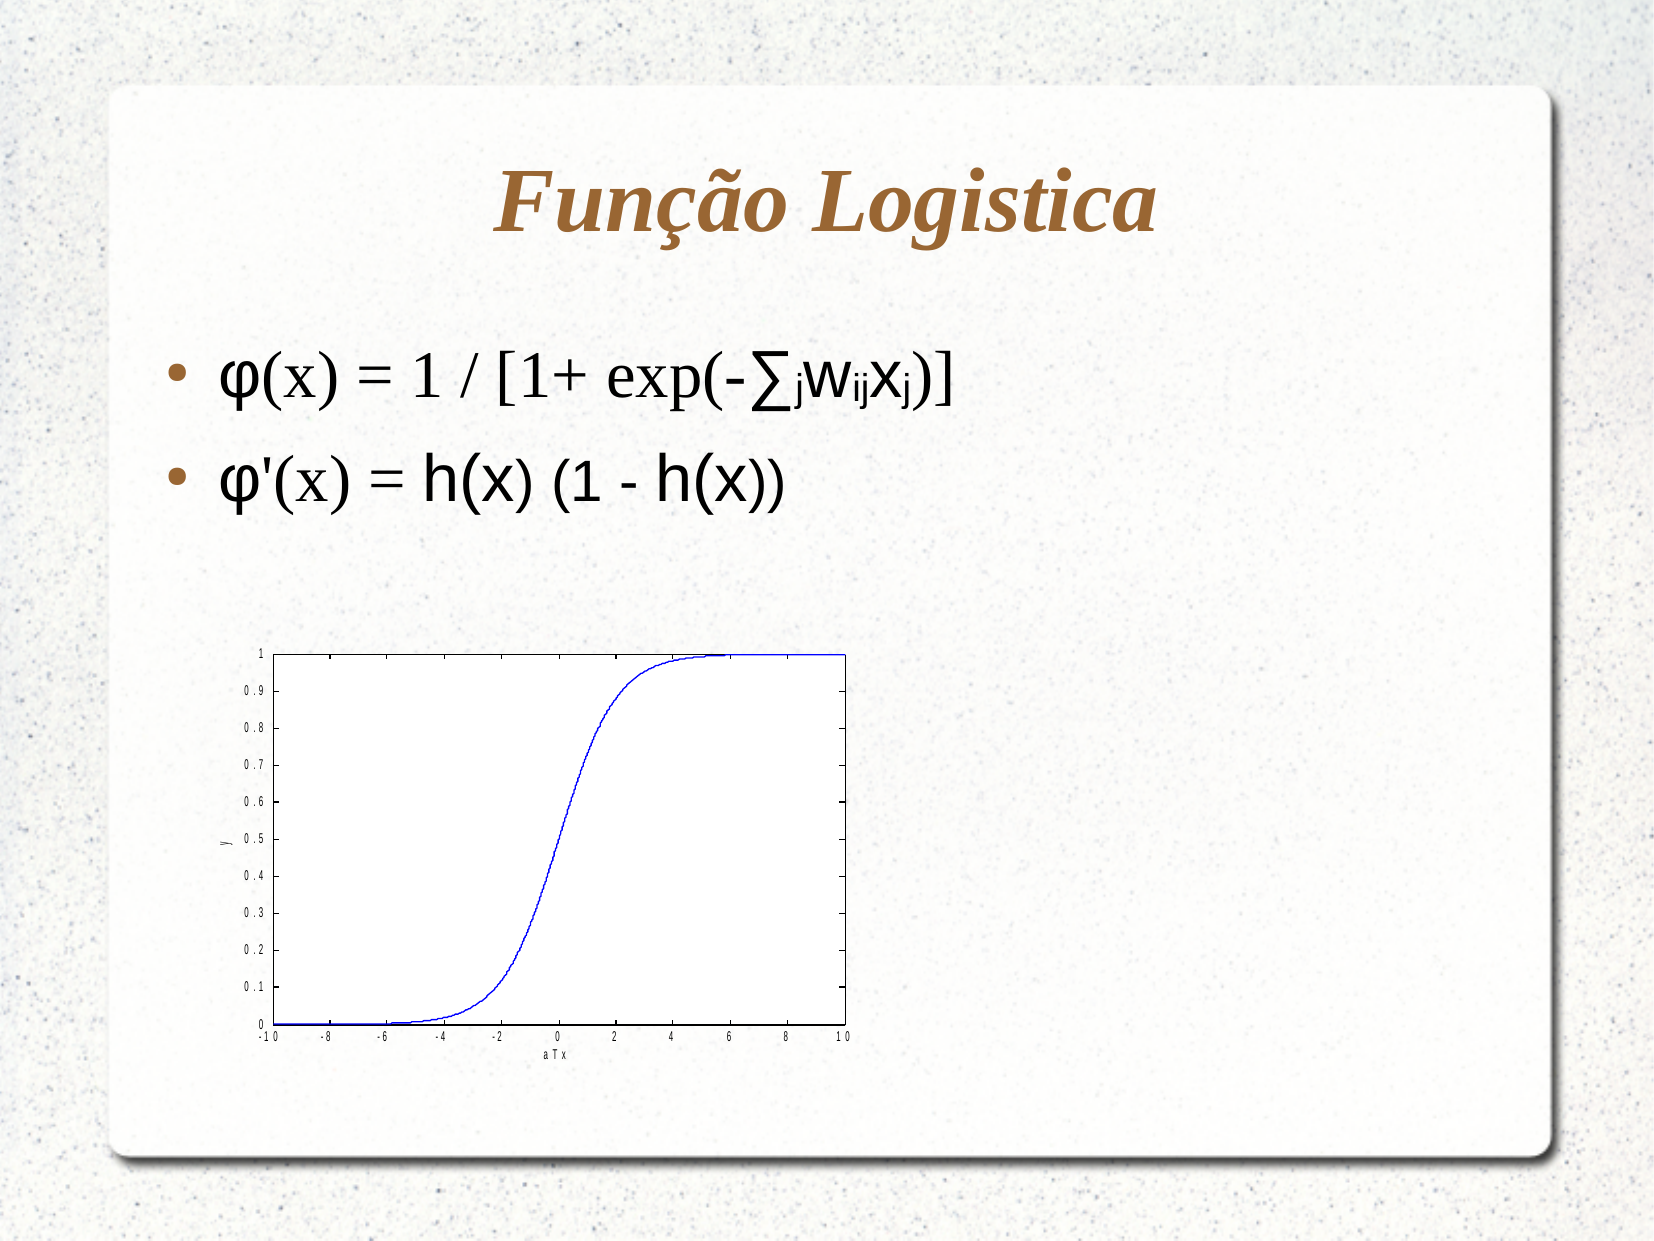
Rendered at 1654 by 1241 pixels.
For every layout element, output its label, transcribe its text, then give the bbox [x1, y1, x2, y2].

picture [0, 0, 1654, 1241]
picture [177, 620, 916, 1075]
list φ(x) = 1 / [1+ exp(-∑jwijxj)] φ'(x) = h(x) (1 - h(x)) [147, 336, 1506, 1241]
title Função Logistica [118, 96, 1536, 304]
